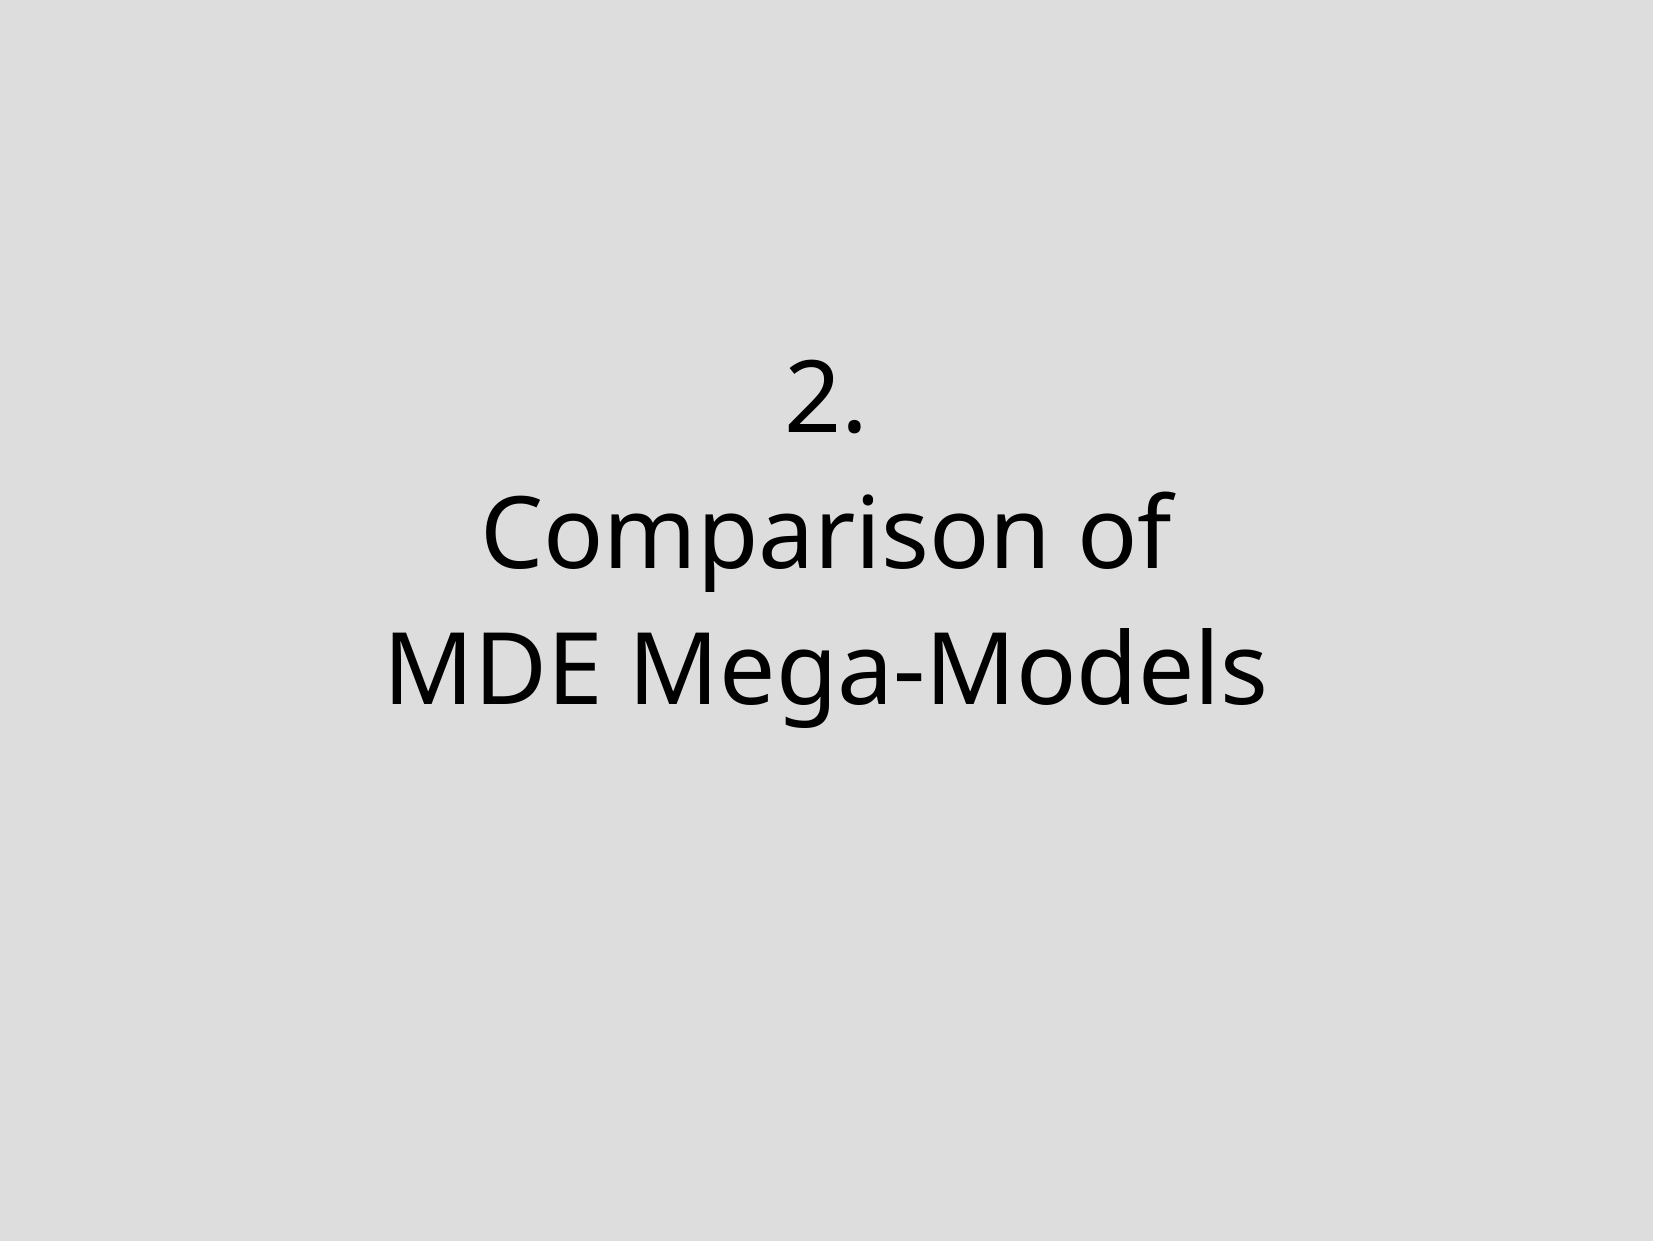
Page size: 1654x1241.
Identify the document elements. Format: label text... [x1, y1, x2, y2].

subtitle 2. Comparison of MDE Mega-Models [82, 49, 1571, 1010]
